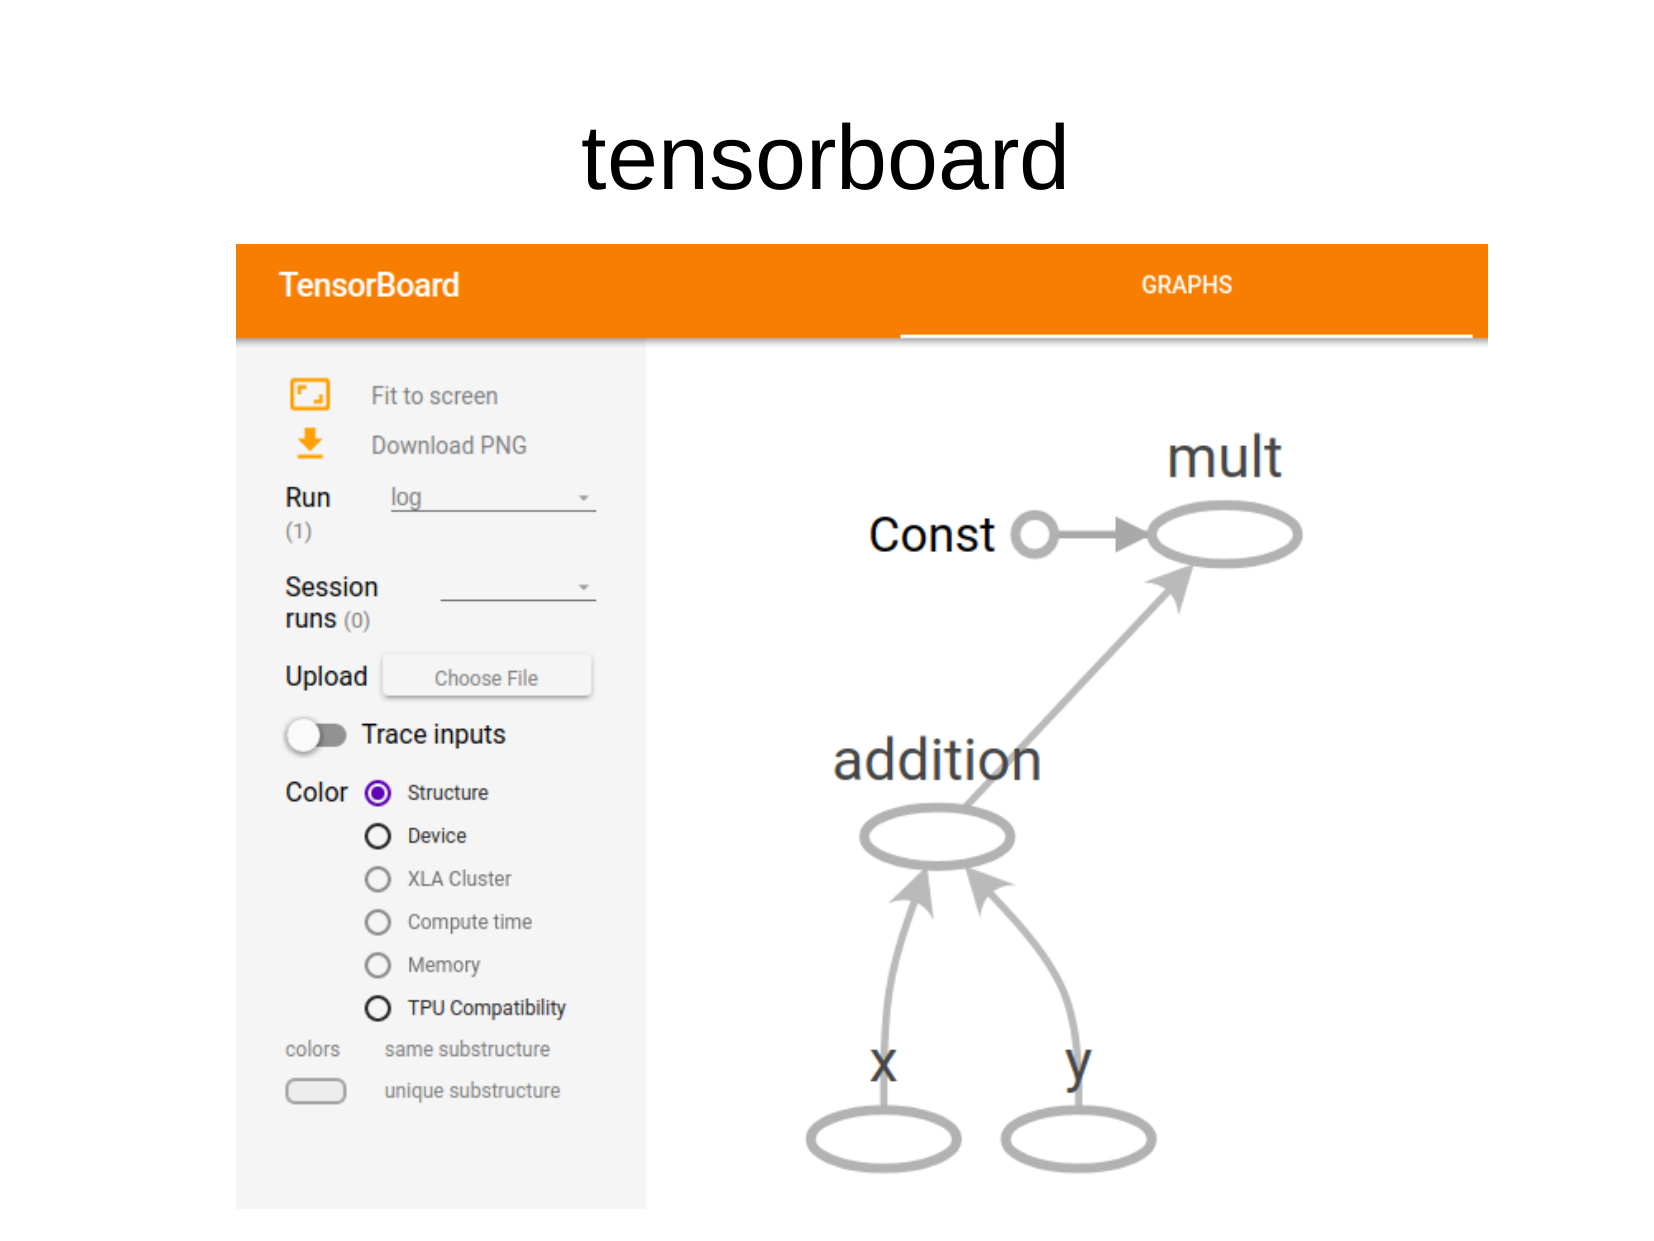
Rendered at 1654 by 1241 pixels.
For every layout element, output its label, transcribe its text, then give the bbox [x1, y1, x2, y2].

picture [236, 244, 1488, 1210]
text_box tensorboard [82, 49, 1571, 257]
